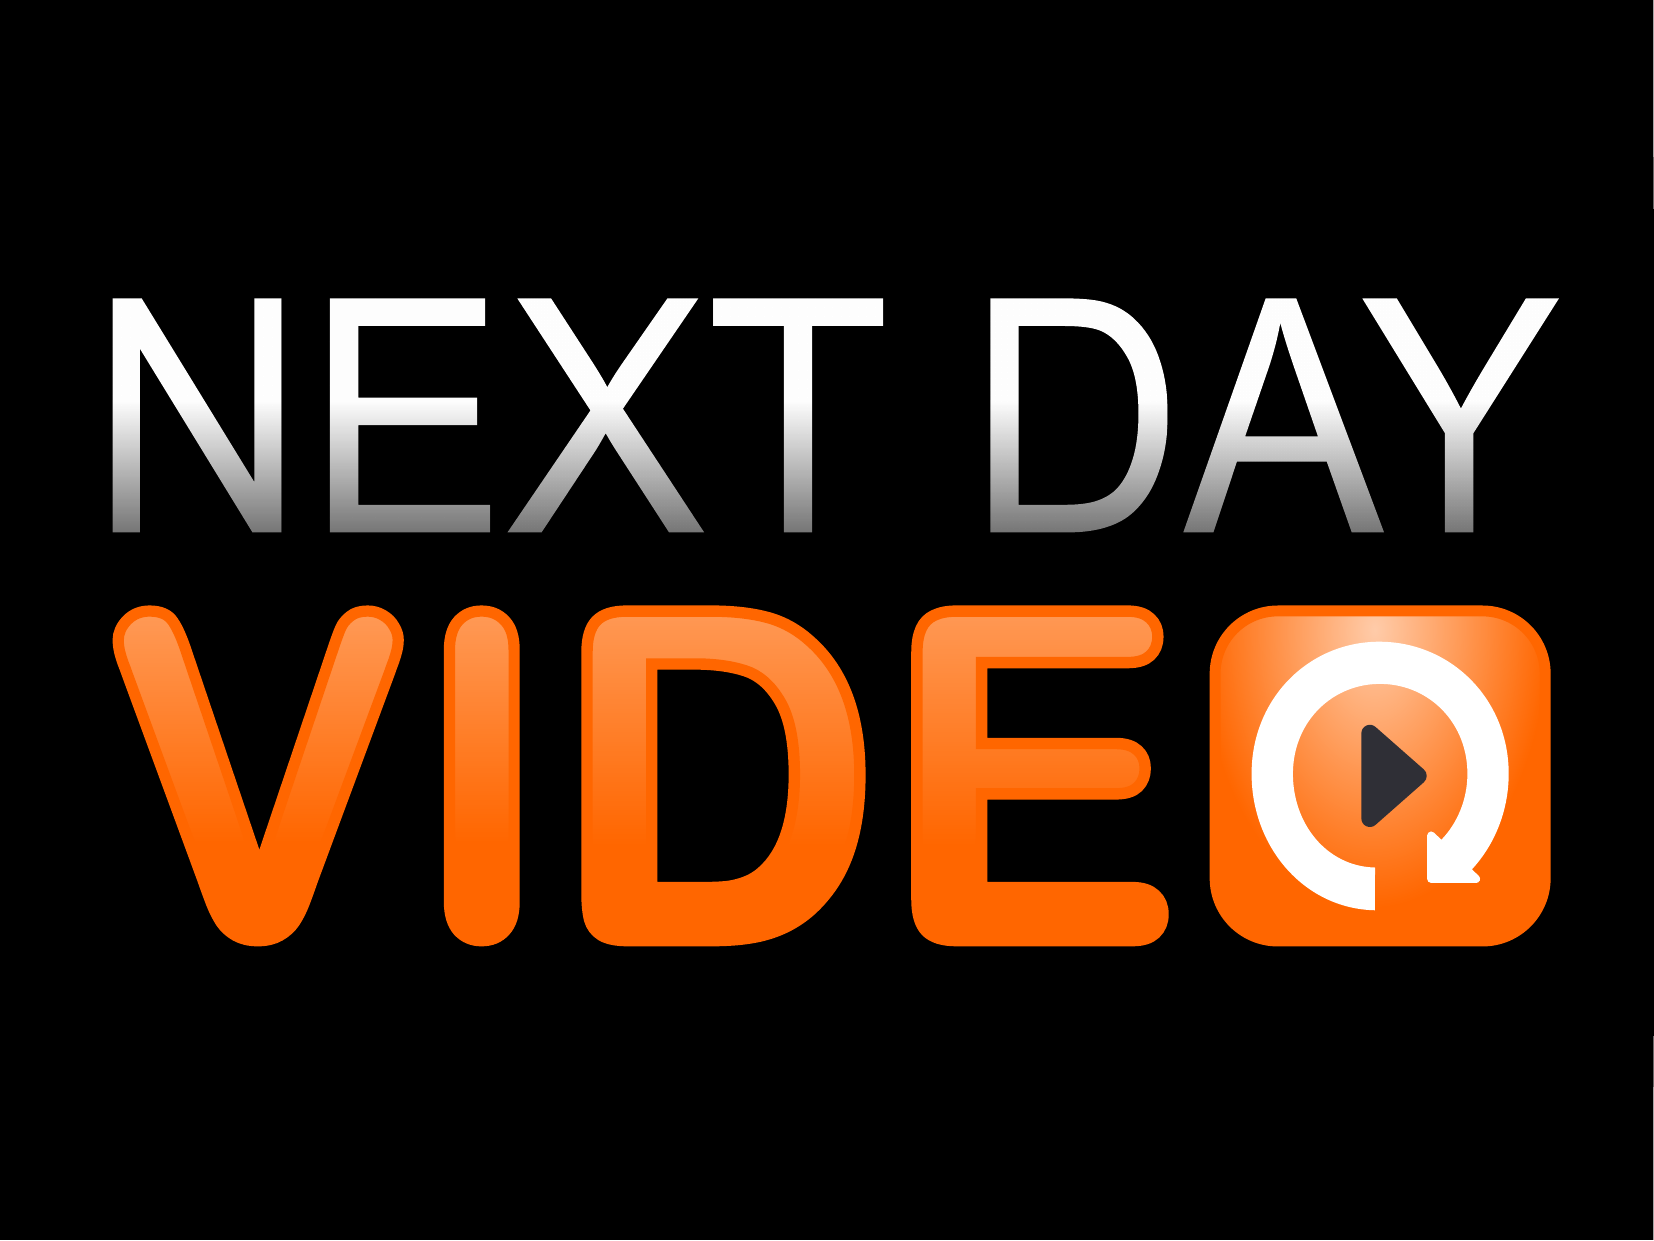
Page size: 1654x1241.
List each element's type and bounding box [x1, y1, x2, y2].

picture [3, 157, 1654, 1088]
